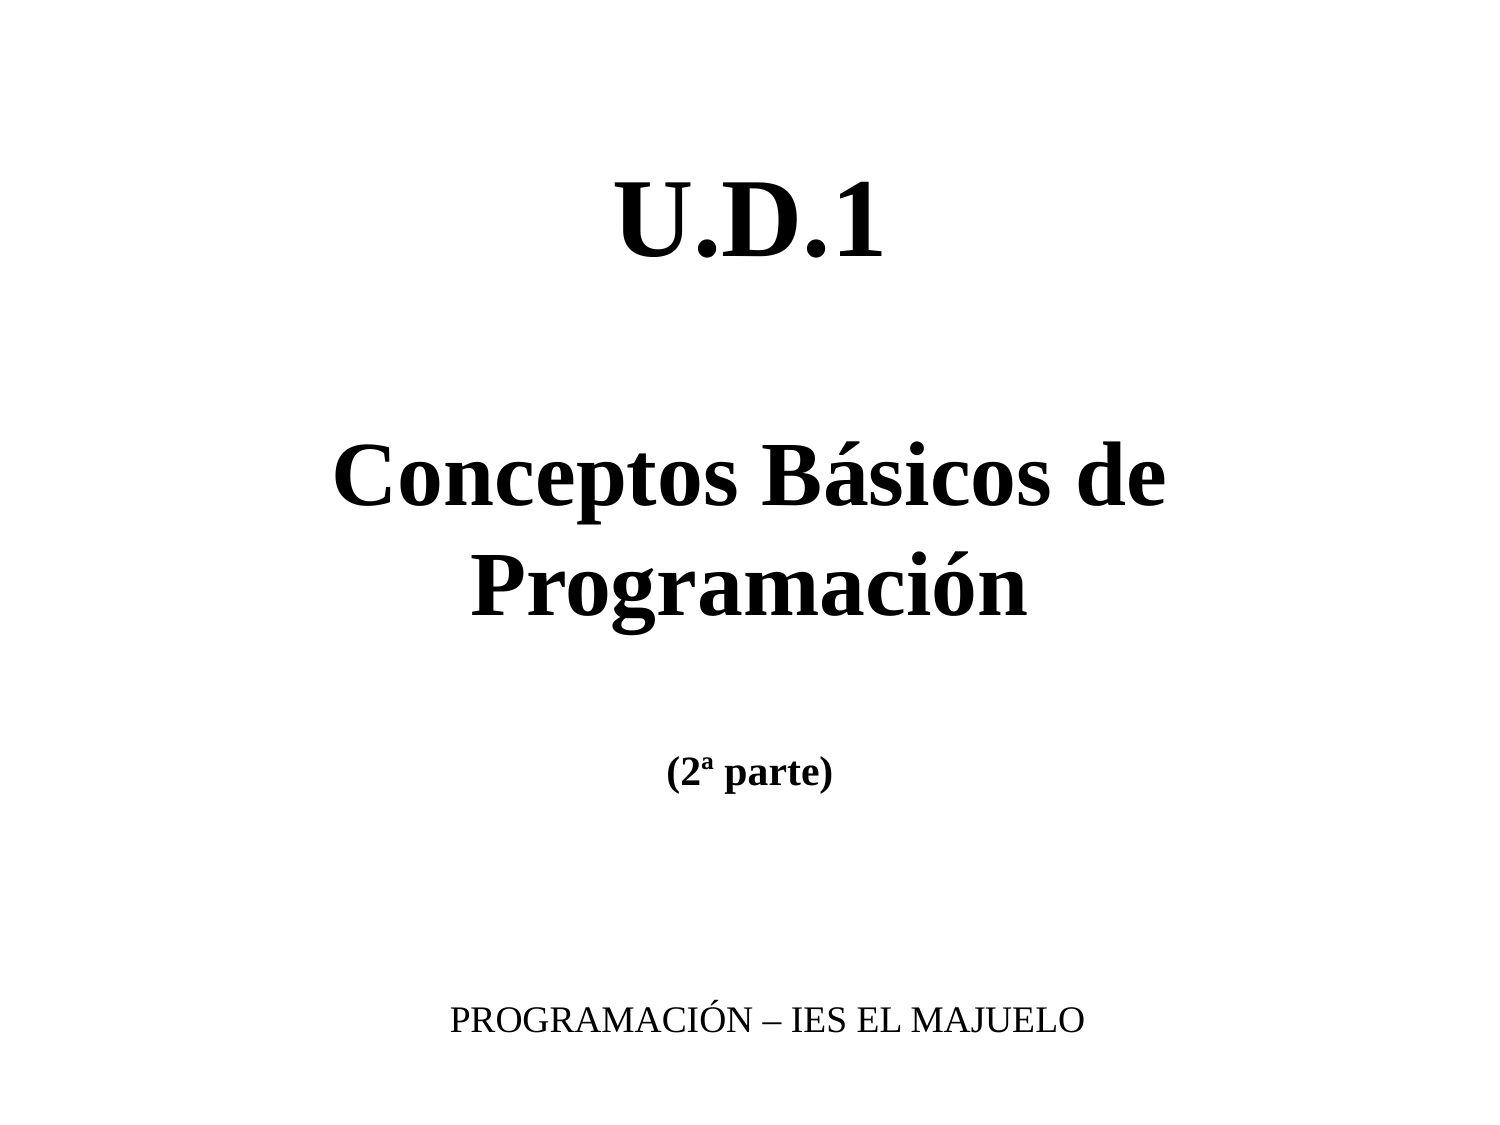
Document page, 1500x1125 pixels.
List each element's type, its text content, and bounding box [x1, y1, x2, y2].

text_box PROGRAMACIÓN – IES EL MAJUELO [147, 987, 1388, 1048]
title U.D.1 Conceptos Básicos de Programación (2ª parte) [112, 375, 1388, 563]
